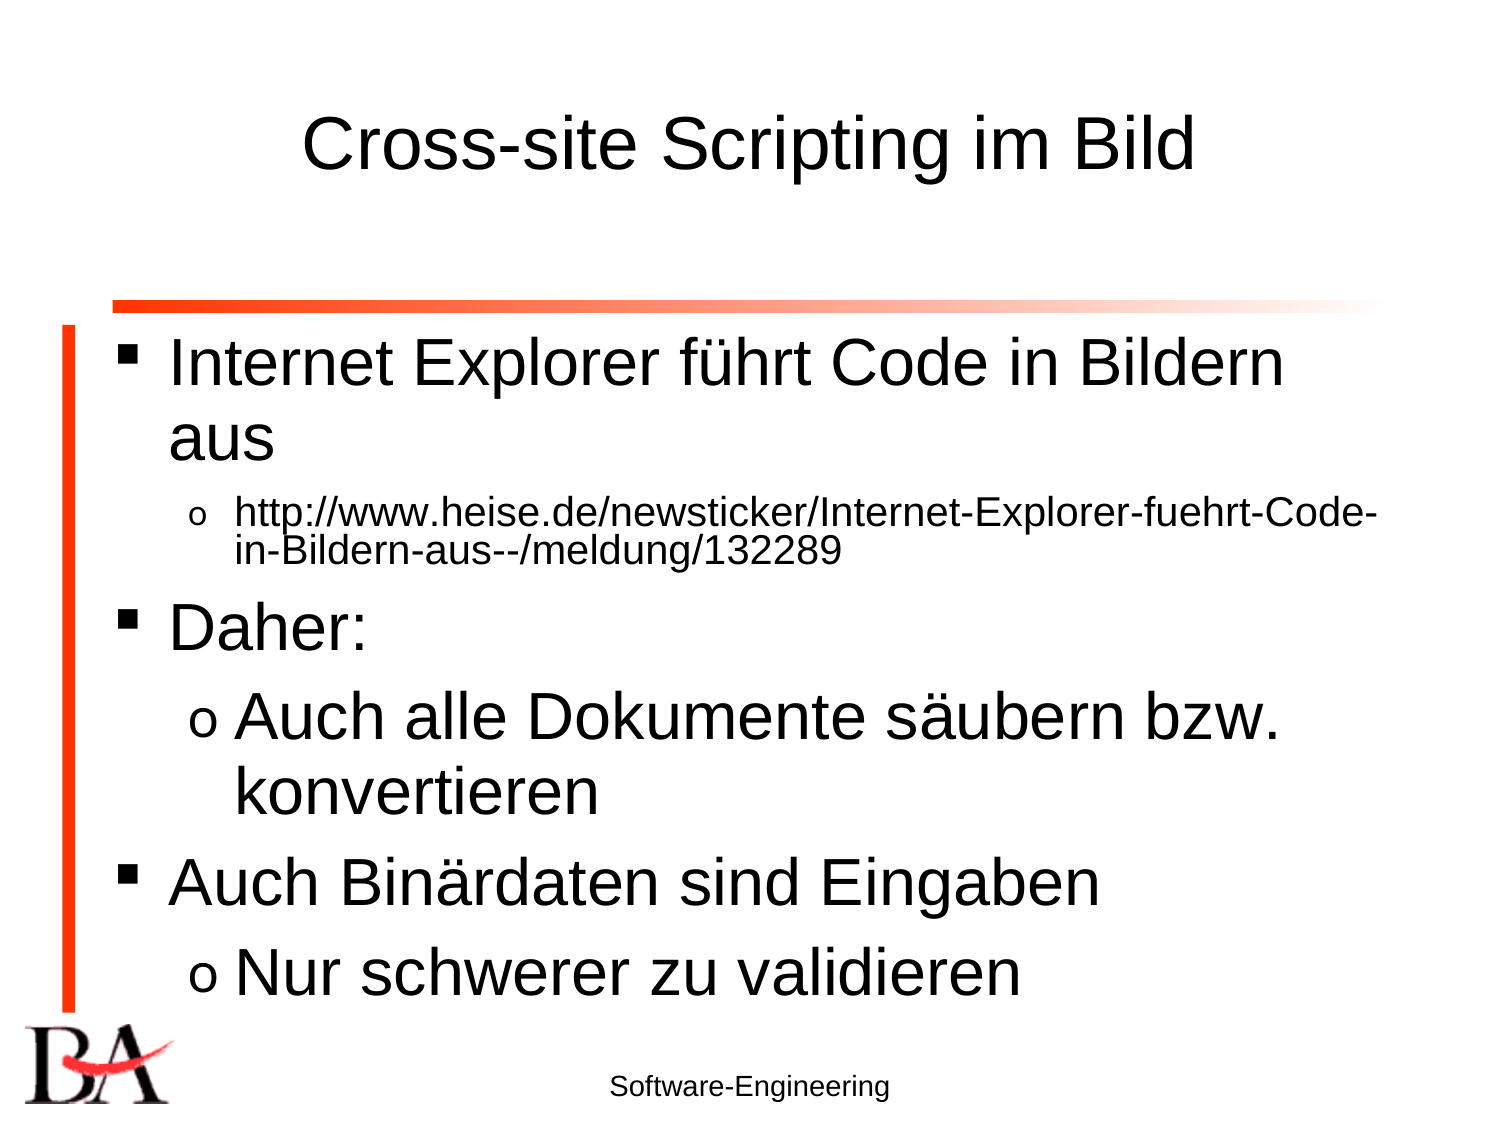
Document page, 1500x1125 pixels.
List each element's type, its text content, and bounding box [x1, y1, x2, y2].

title Cross-site Scripting im Bild [112, 28, 1388, 259]
picture [24, 1024, 175, 1104]
list Internet Explorer führt Code in Bildern aus http://www.heise.de/newsticker/Internet-Explorer-fuehrt-Code-in-Bildern-aus--/meldung/132289 Daher: Auch alle Dokumente säubern bzw. konvertieren Auch Binärdaten sind Eingaben Nur schwerer zu validieren [112, 324, 1388, 1036]
